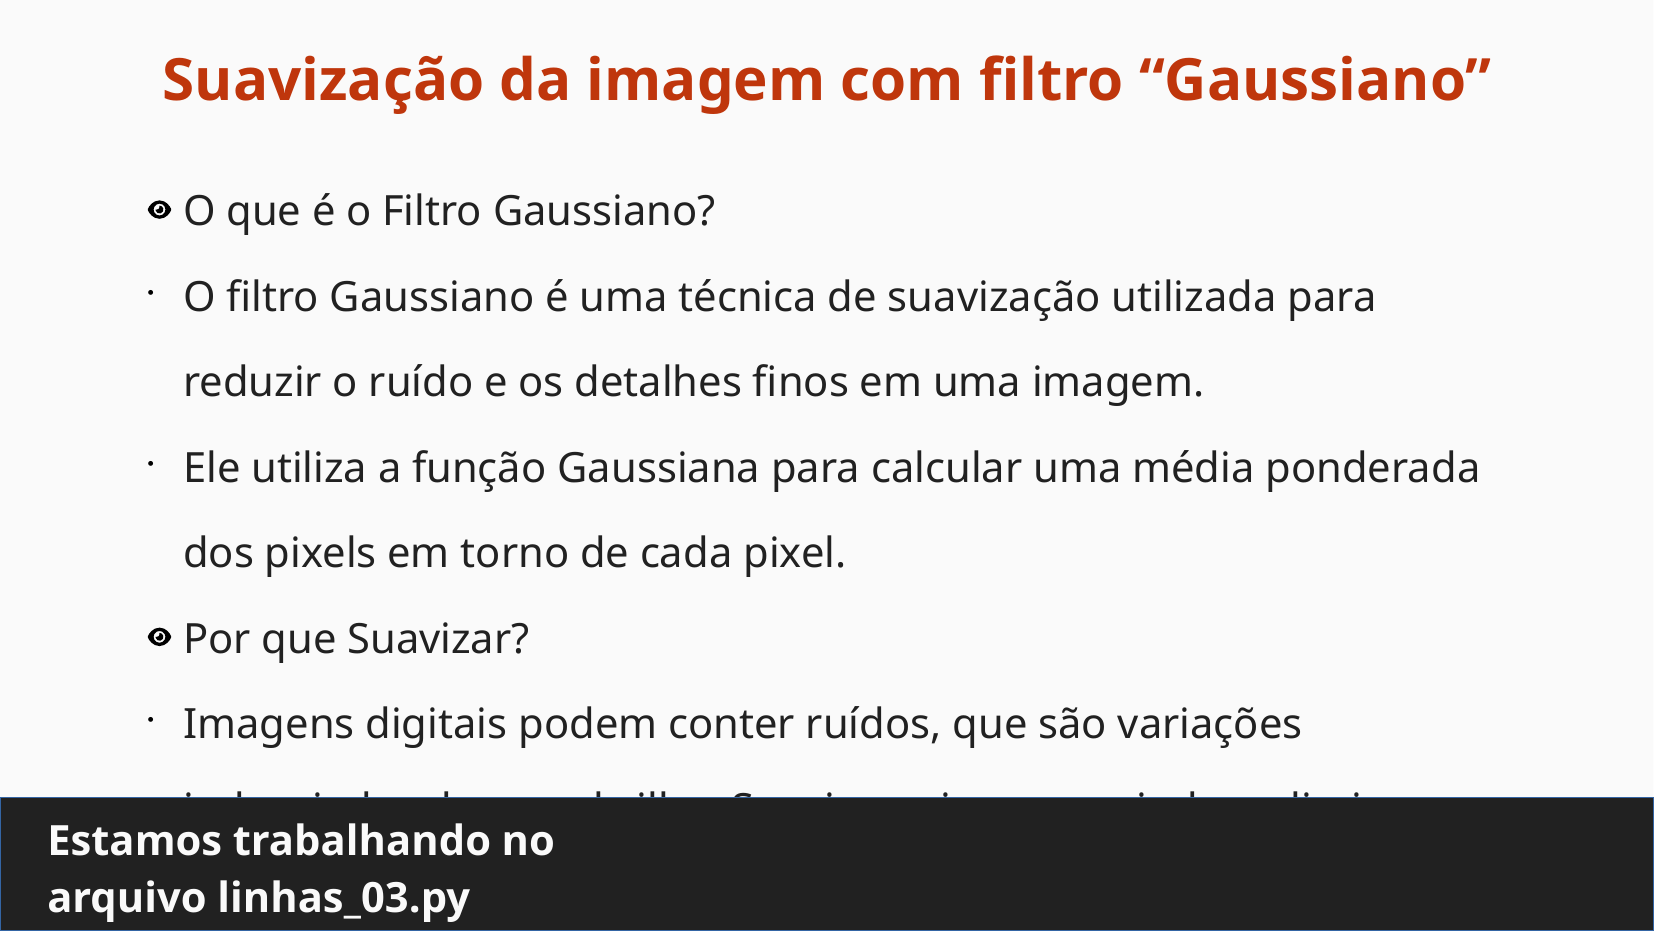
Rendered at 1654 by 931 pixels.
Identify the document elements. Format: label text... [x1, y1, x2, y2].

title Suavização da imagem com filtro “Gaussiano” [83, 37, 1572, 119]
subtitle O que é o Filtro Gaussiano? O filtro Gaussiano é uma técnica de suavização utilizada para reduzir o ruído e os detalhes finos em uma imagem. Ele utiliza a função Gaussiana para calcular uma média ponderada dos pixels em torno de cada pixel. Por que Suavizar? Imagens digitais podem conter ruídos, que são variações indesejadas de cor e brilho. Suavizar a imagem ajuda a eliminar esse ruído. A suavização torna as bordas mais distintas, facilitando sua detecção em etapas posteriores. [147, 152, 1506, 717]
text_box [0, 797, 1654, 931]
title Estamos trabalhando no arquivo linhas_03.py [47, 826, 697, 908]
